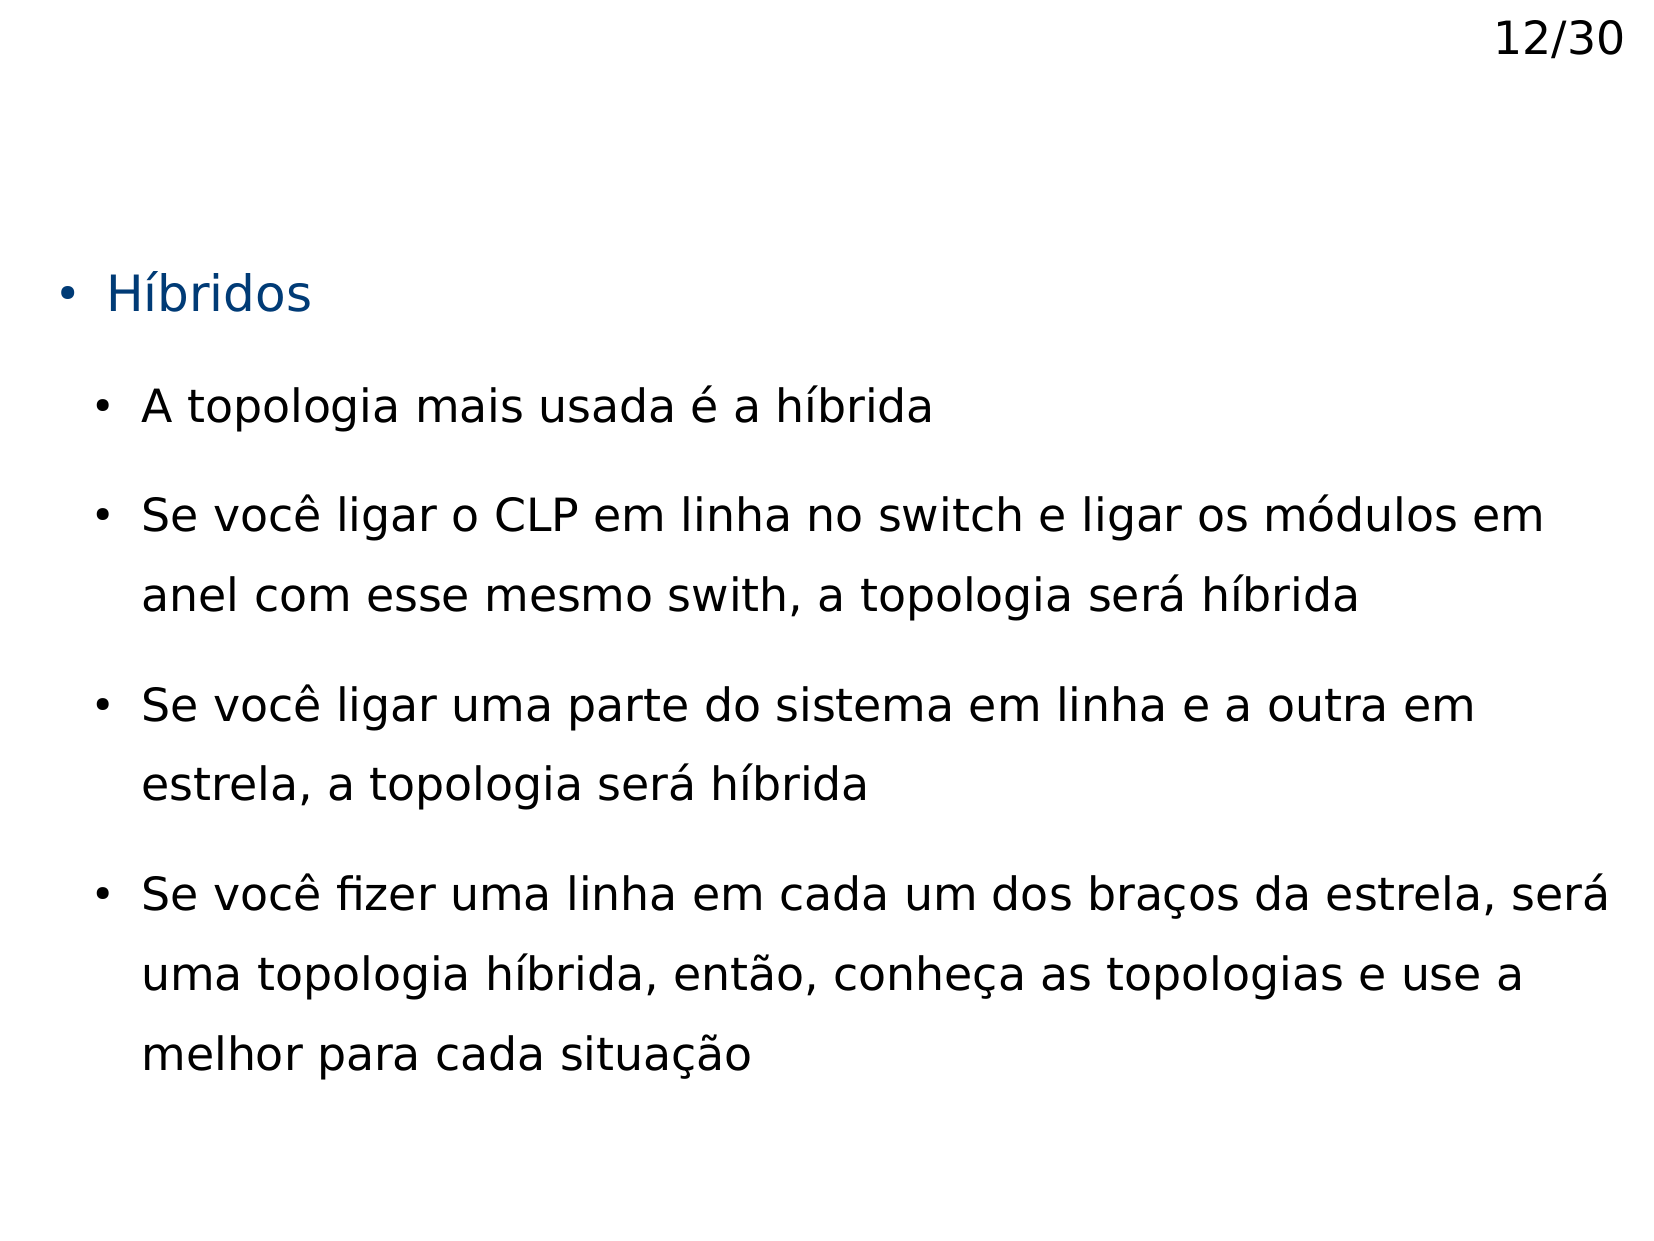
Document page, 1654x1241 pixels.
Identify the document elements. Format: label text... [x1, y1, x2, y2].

list Híbridos A topologia mais usada é a híbrida Se você ligar o CLP em linha no switch e ligar os módulos em anel com esse mesmo swith, a topologia será híbrida Se você ligar uma parte do sistema em linha e a outra em estrela, a topologia será híbrida Se você fizer uma linha em cada um dos braços da estrela, será uma topologia híbrida, então, conheça as topologias e use a melhor para cada situação [59, 236, 1625, 1211]
